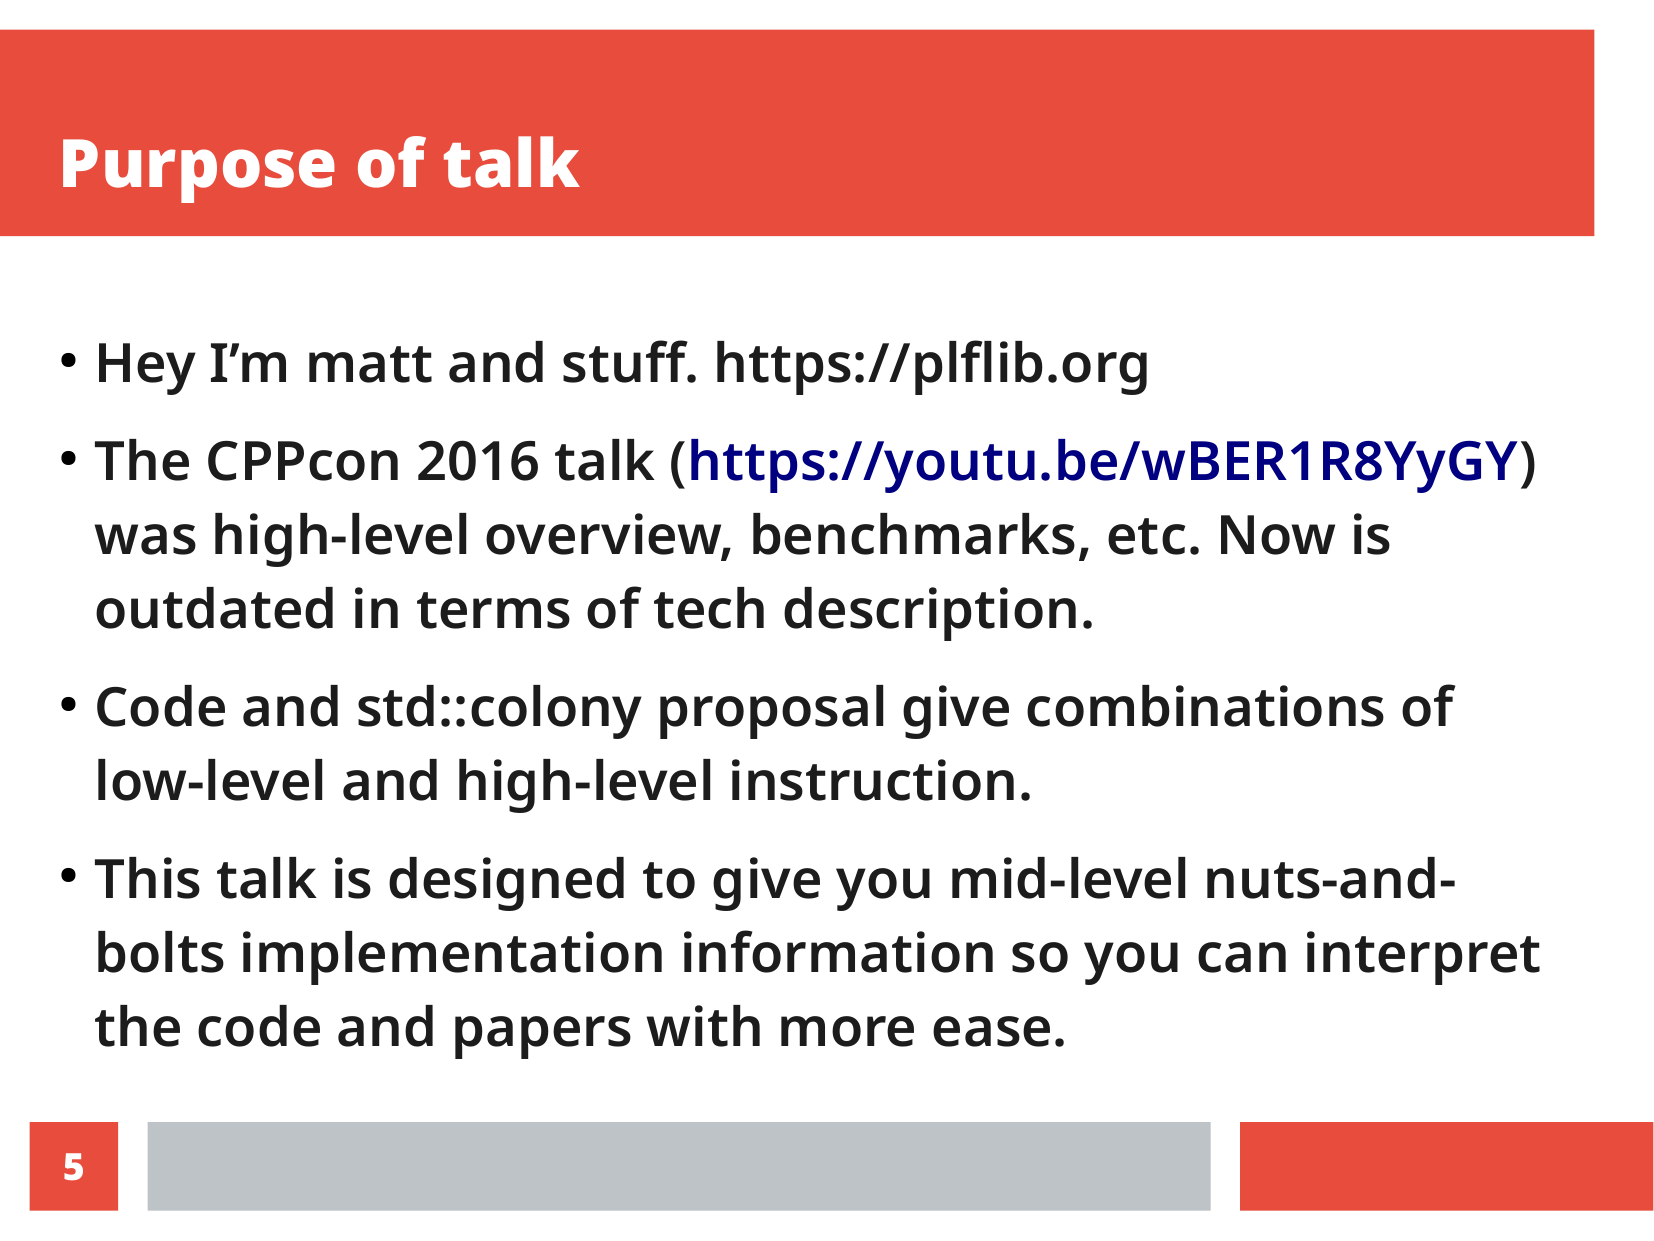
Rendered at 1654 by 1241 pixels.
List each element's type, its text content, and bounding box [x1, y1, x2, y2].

title Purpose of talk [59, 59, 1595, 207]
list Hey I’m matt and stuff. https://plflib.org The CPPcon 2016 talk (https://youtu.be/wBER1R8YyGY) was high-level overview, benchmarks, etc. Now is outdated in terms of tech description. Code and std::colony proposal give combinations of low-level and high-level instruction. This talk is designed to give you mid-level nuts-and-bolts implementation information so you can interpret the code and papers with more ease. [59, 324, 1565, 1093]
